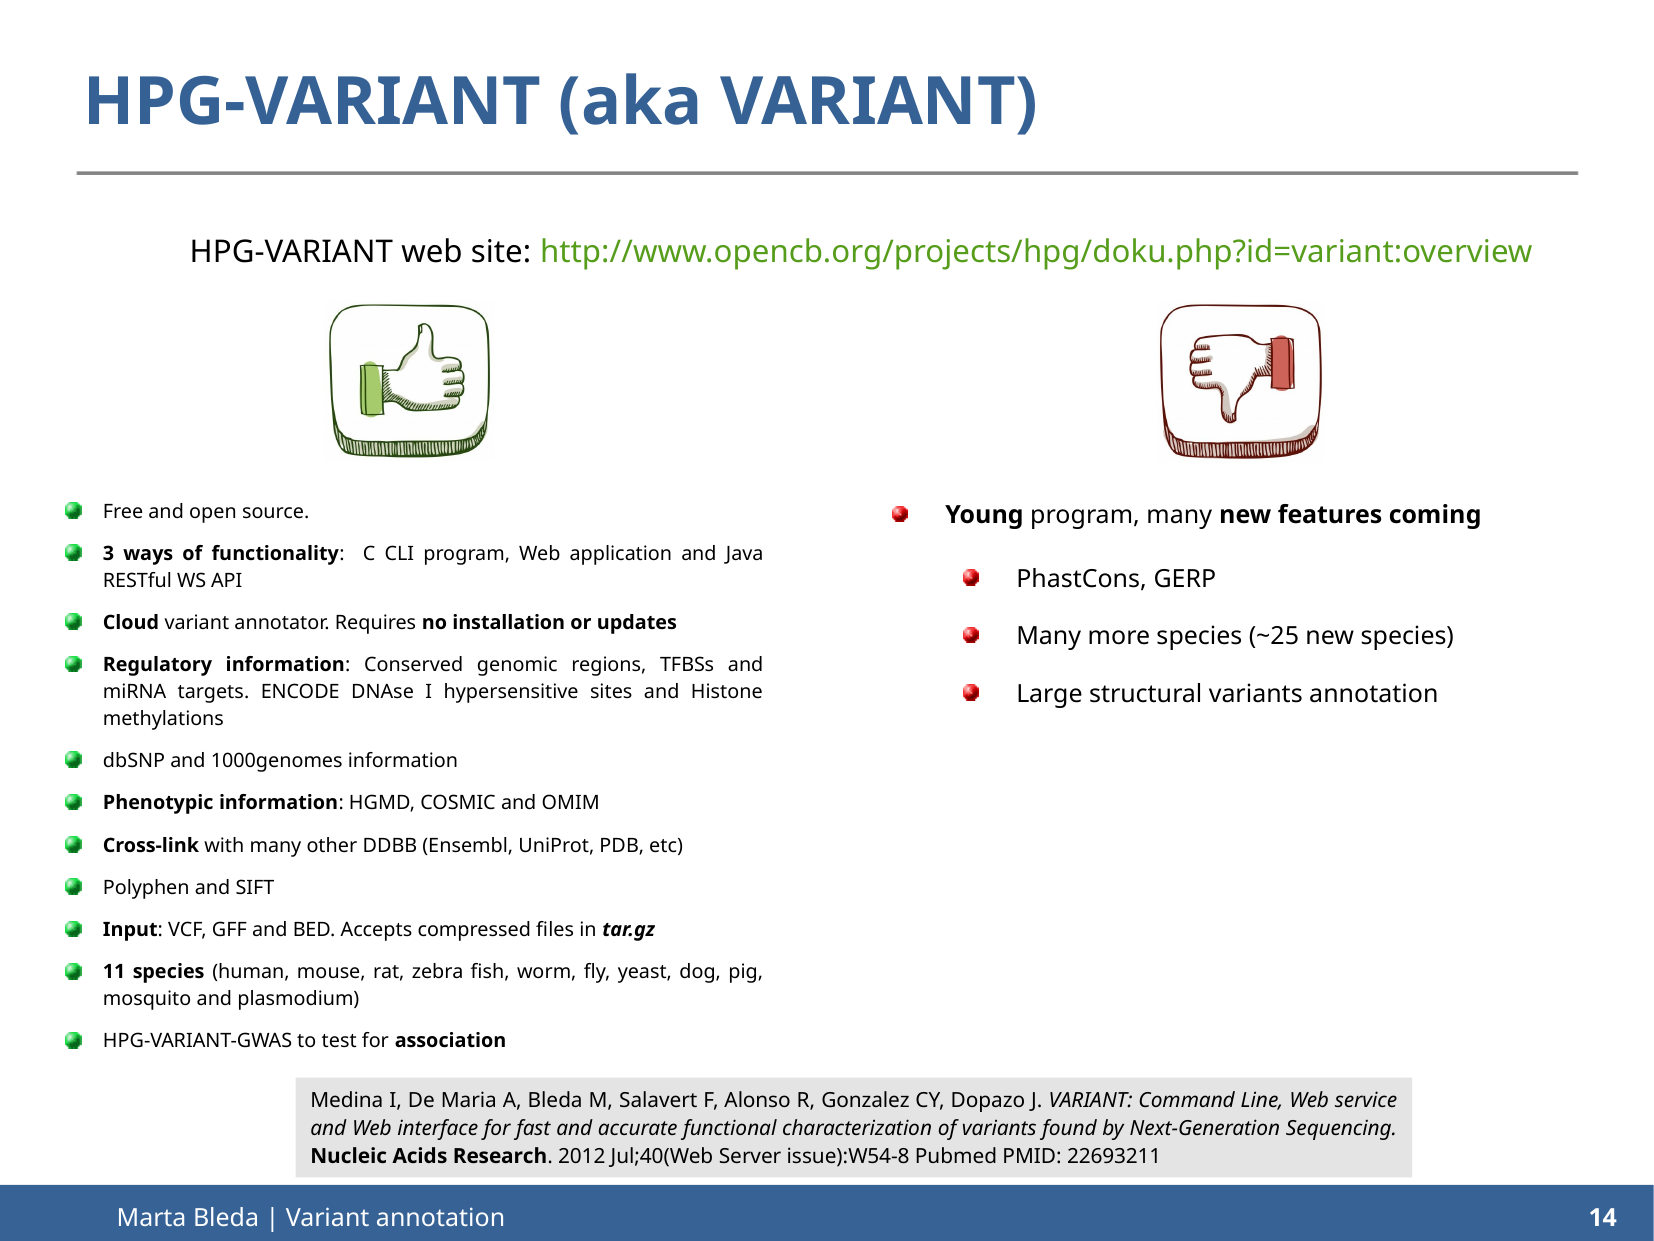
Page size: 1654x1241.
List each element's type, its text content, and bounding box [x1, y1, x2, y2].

list Young program, many new features coming PhastCons, GERP Many more species (~25 new species) Large structural variants annotation [874, 497, 1608, 1015]
list Free and open source. 3 ways of functionality: C CLI program, Web application and Java RESTful WS API Cloud variant annotator. Requires no installation or updates Regulatory information: Conserved genomic regions, TFBSs and miRNA targets. ENCODE DNAse I hypersensitive sites and Histone methylations dbSNP and 1000genomes information Phenotypic information: HGMD, COSMIC and OMIM Cross-link with many other DDBB (Ensembl, UniProt, PDB, etc) Polyphen and SIFT Input: VCF, GFF and BED. Accepts compressed files in tar.gz 11 species (human, mouse, rat, zebra fish, worm, fly, yeast, dog, pig, mosquito and plasmodium) HPG-VARIANT-GWAS to test for association [65, 497, 764, 1054]
text_box HPG-VARIANT web site: http://www.opencb.org/projects/hpg/doku.php?id=variant:overview [174, 221, 1556, 273]
title HPG-VARIANT (aka VARIANT) [83, 49, 1572, 148]
text_box Medina I, De Maria A, Bleda M, Salavert F, Alonso R, Gonzalez CY, Dopazo J. VARIANT: Command Line, Web service and Web interface for fast and accurate functional characterization of variants found by Next-Generation Sequencing. Nucleic Acids Research. 2012 Jul;40(Web Server issue):W54-8 Pubmed PMID: 22693211 [295, 1077, 1413, 1164]
picture [74, 170, 1580, 175]
picture [324, 301, 494, 461]
picture [1157, 301, 1324, 463]
